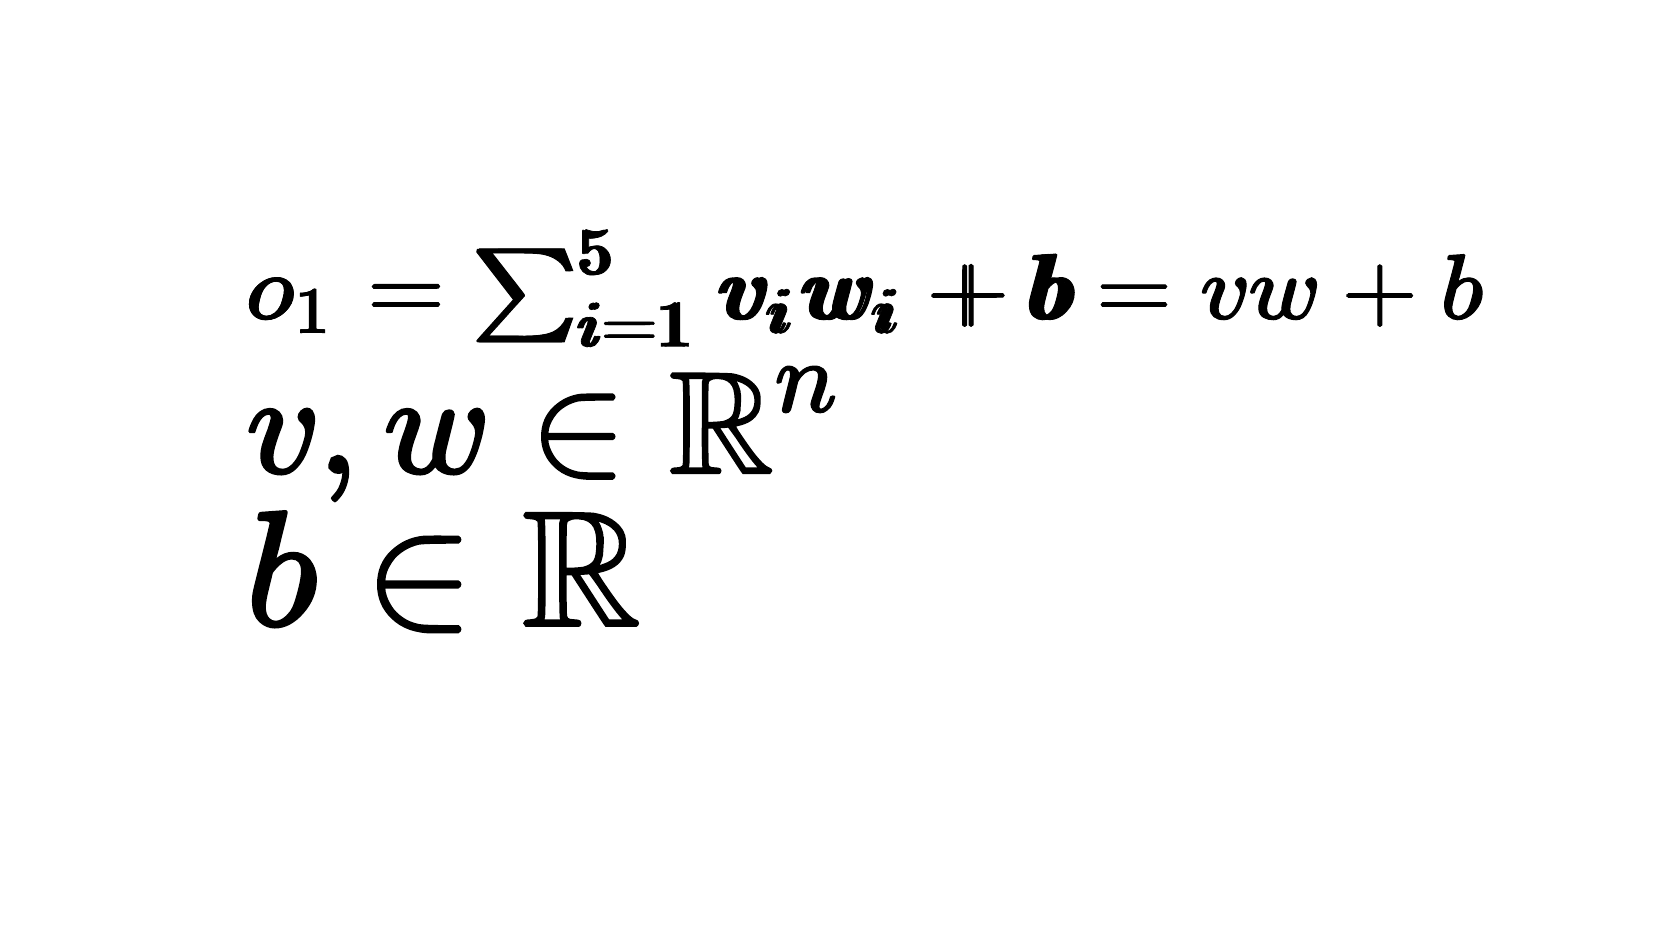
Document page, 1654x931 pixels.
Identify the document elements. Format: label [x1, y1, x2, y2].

picture [246, 362, 853, 638]
picture [246, 227, 1484, 350]
